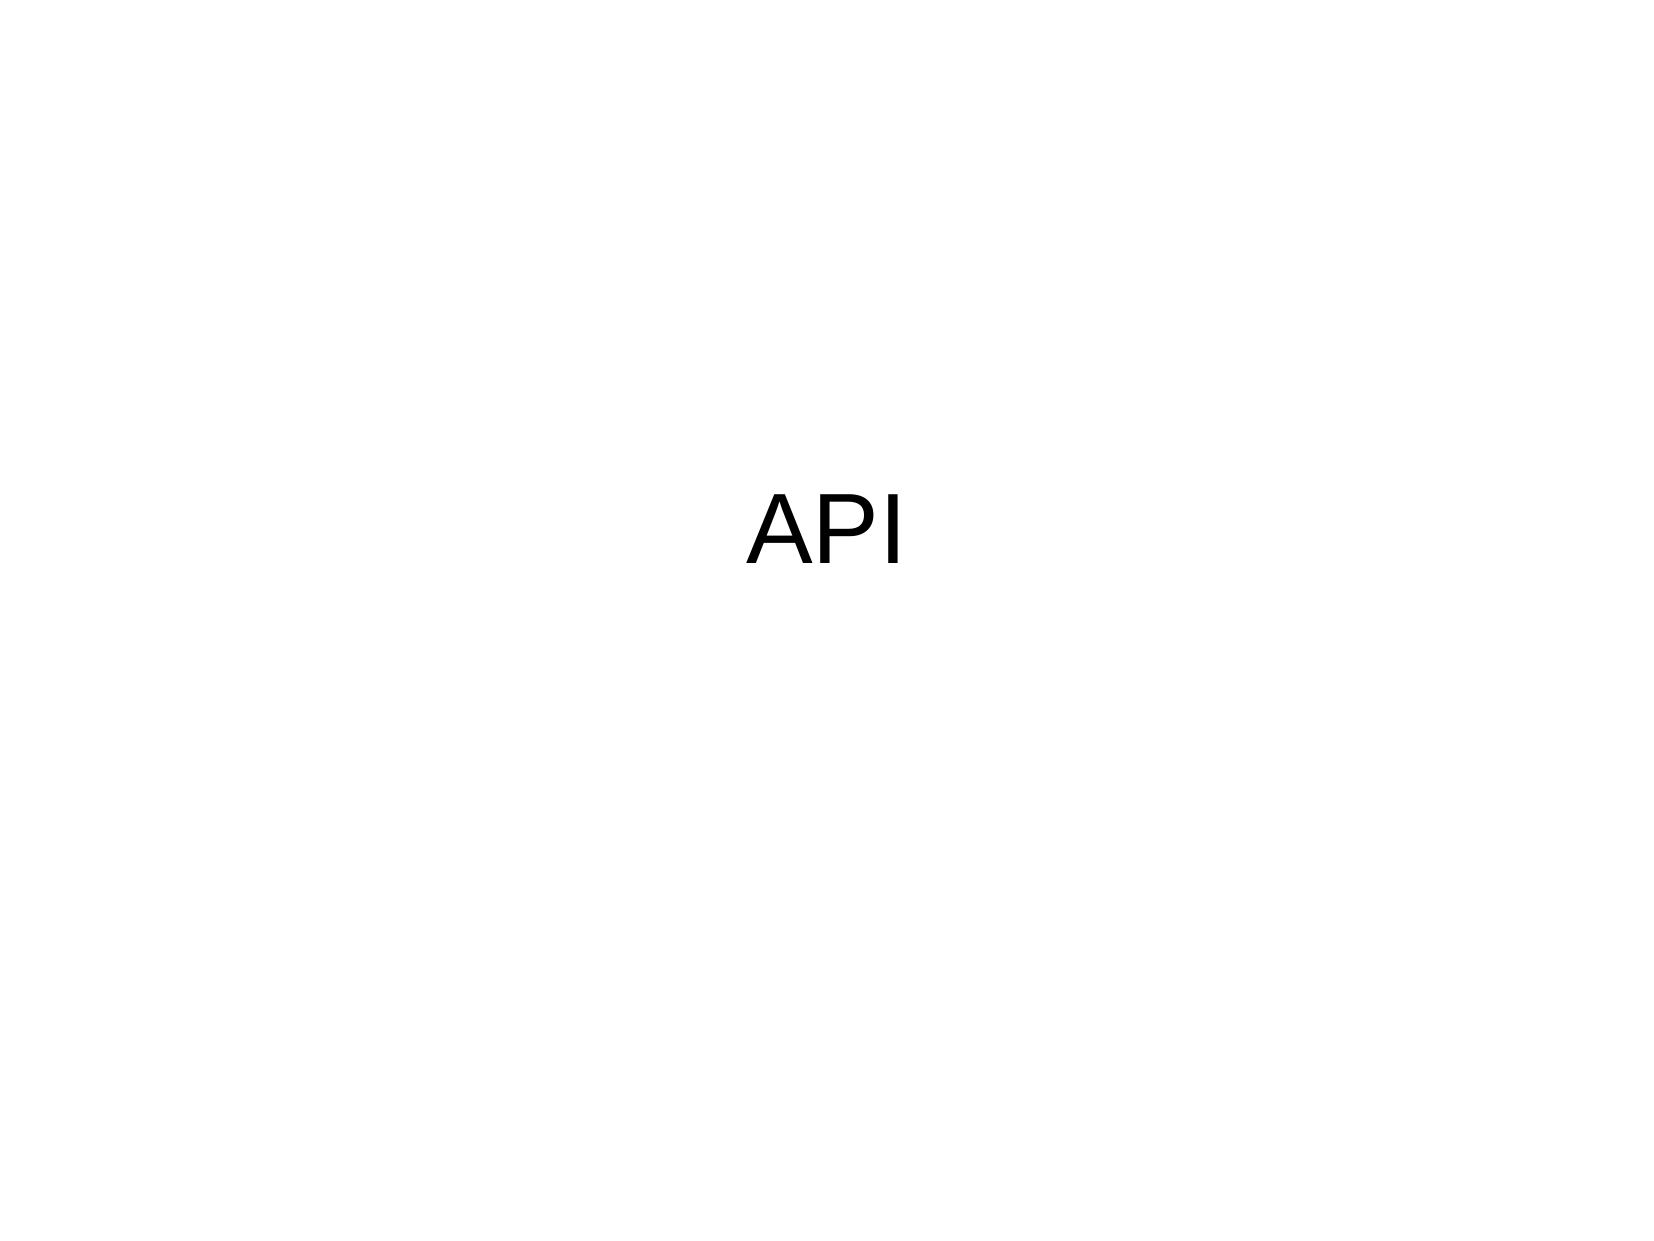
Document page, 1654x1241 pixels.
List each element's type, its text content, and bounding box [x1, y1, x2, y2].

subtitle API [82, 49, 1571, 1010]
